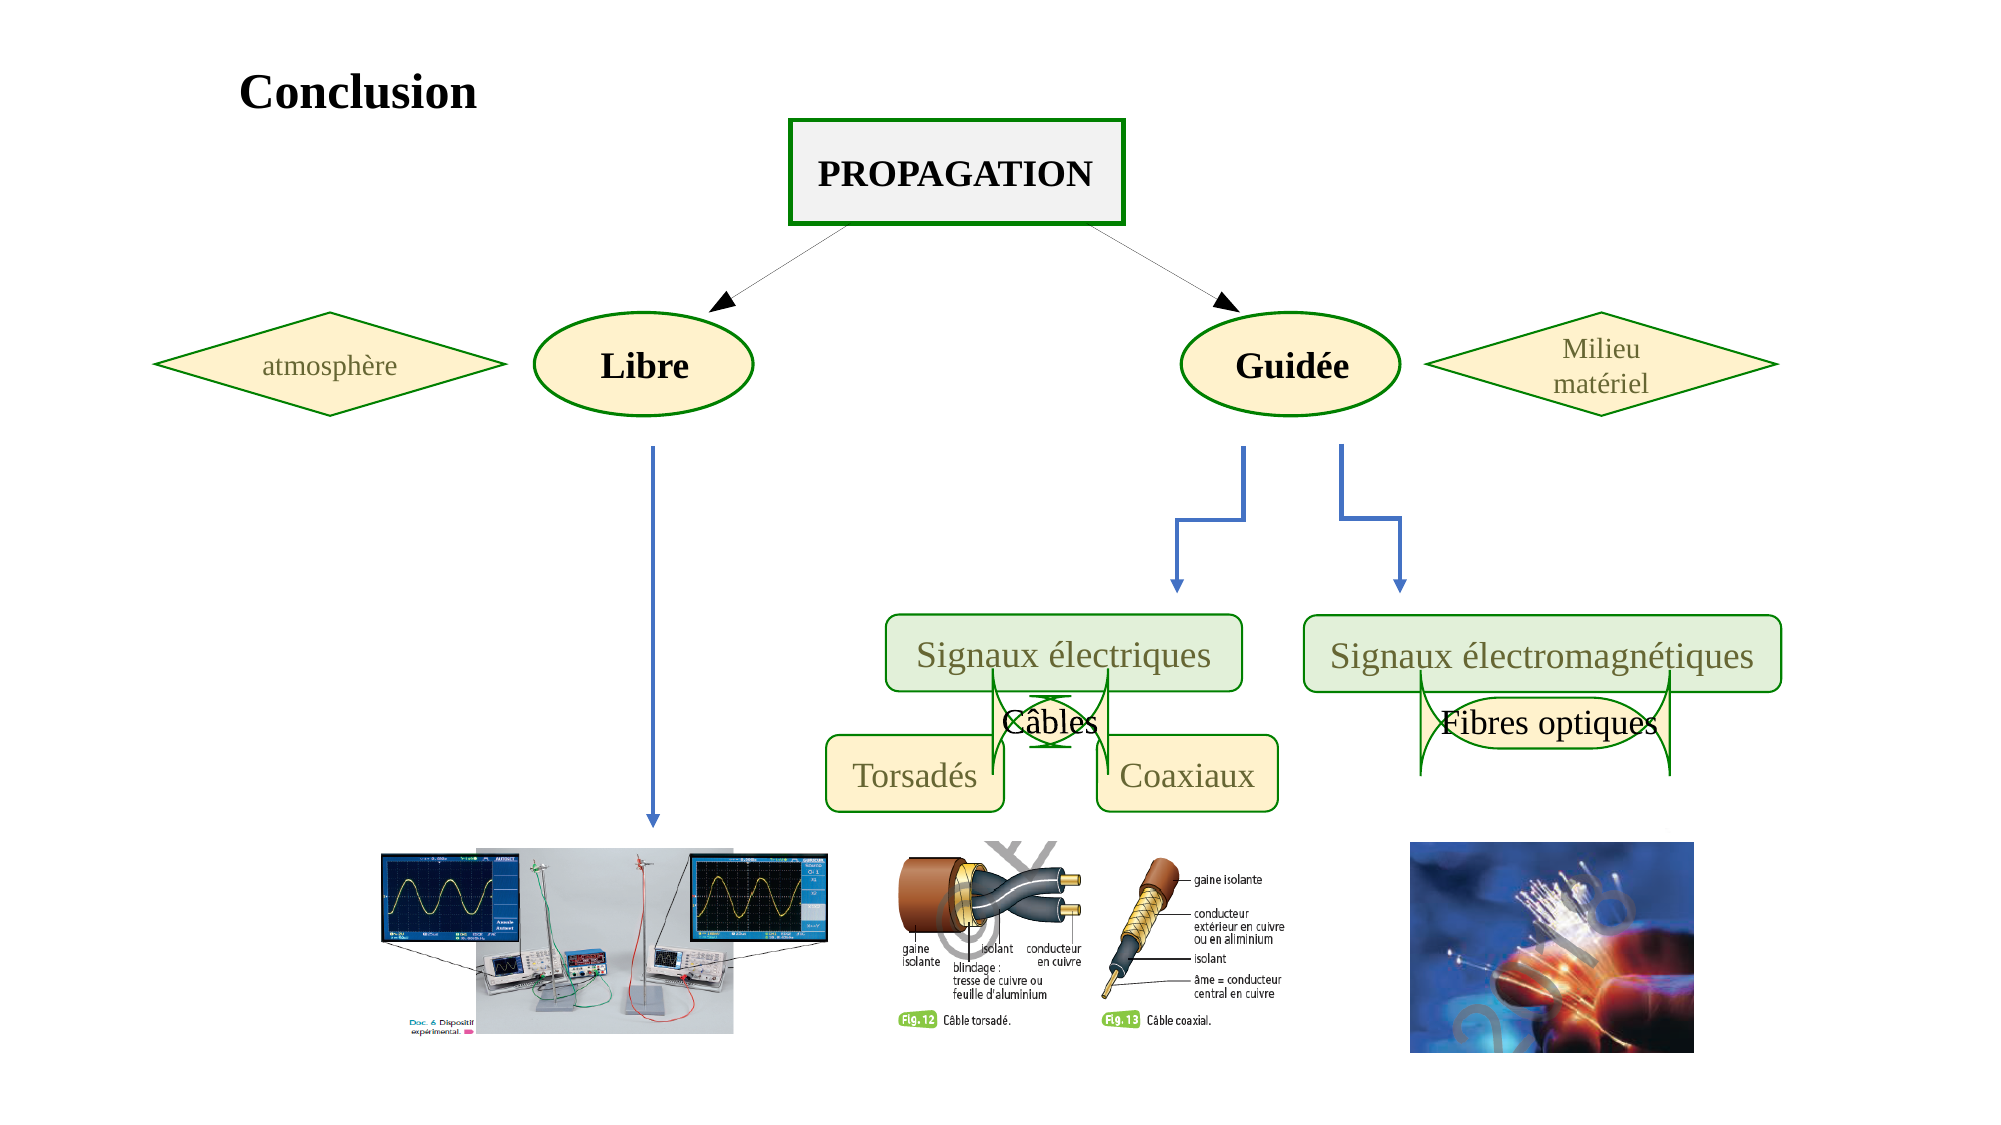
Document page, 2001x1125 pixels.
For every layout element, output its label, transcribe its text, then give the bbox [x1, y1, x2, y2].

text_box Coaxiaux [1096, 734, 1278, 812]
text_box [1665, 750, 1670, 777]
text_box [1666, 669, 1670, 692]
text_box Guidée [1220, 334, 1388, 394]
text_box [790, 120, 1124, 224]
text_box Fibres optiques [1425, 692, 1678, 750]
text_box Signaux électromagnétiques [1303, 615, 1782, 693]
text_box [534, 312, 754, 416]
text_box atmosphère [155, 312, 506, 416]
text_box [992, 748, 998, 775]
picture [1404, 828, 1707, 1053]
text_box [992, 668, 996, 690]
text_box Milieu matériel [1426, 312, 1777, 416]
picture [371, 841, 836, 1037]
text_box [1104, 668, 1109, 690]
text_box Conclusion [150, 46, 1497, 126]
text_box [1103, 748, 1109, 775]
text_box PROPAGATION [803, 141, 1172, 202]
picture [887, 841, 1291, 1040]
text_box Signaux électriques [885, 614, 1243, 692]
text_box [1388, 340, 1400, 388]
text_box Torsadés [826, 735, 1004, 812]
text_box Câbles [986, 690, 1114, 748]
text_box [1181, 312, 1380, 416]
text_box [1420, 669, 1426, 777]
text_box Libre [585, 334, 721, 394]
